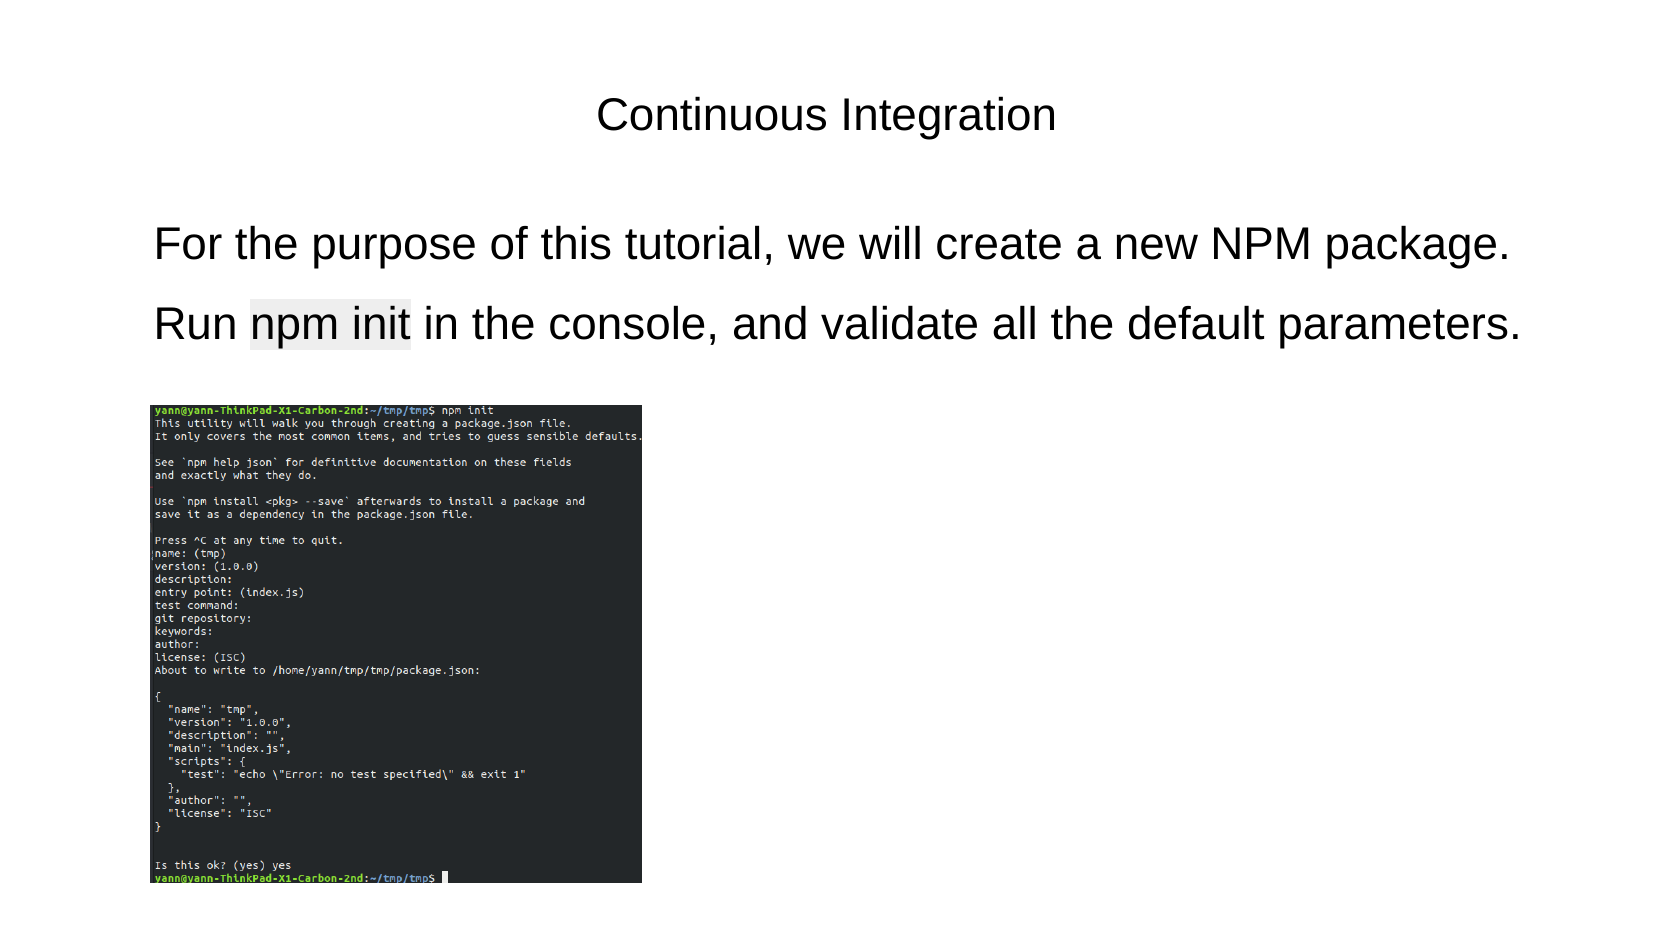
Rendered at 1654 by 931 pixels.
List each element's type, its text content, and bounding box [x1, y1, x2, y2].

title Continuous Integration [82, 37, 1571, 193]
list For the purpose of this tutorial, we will create a new NPM package. Run npm init in the console, and validate all the default parameters. [82, 217, 1571, 758]
picture [150, 405, 642, 883]
